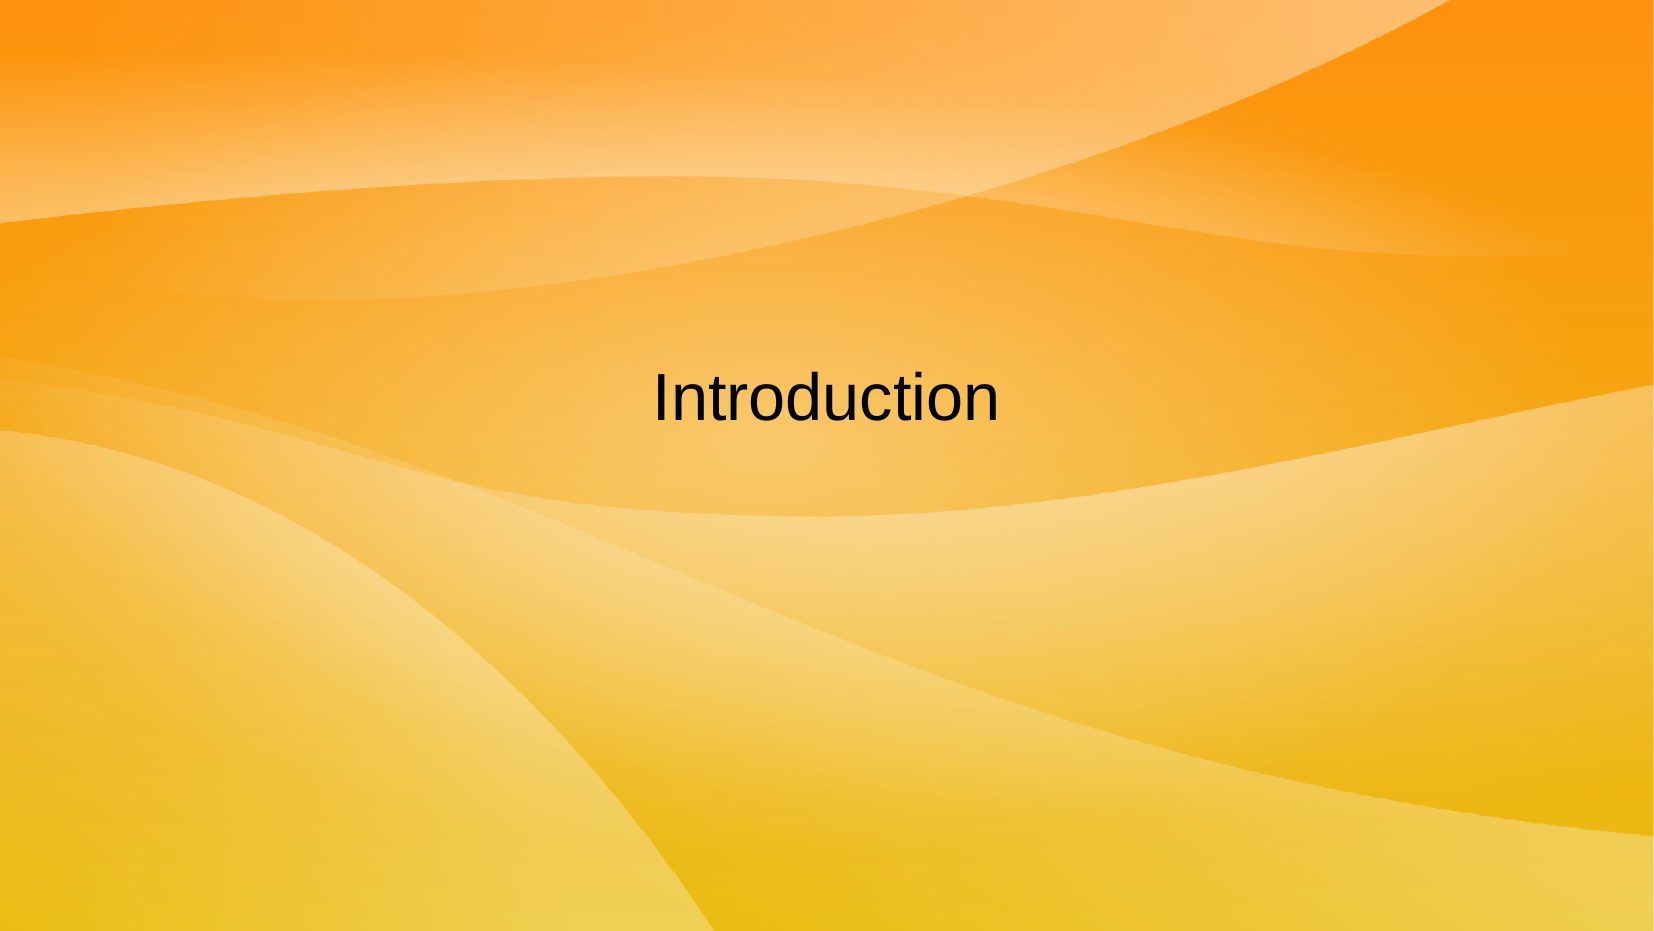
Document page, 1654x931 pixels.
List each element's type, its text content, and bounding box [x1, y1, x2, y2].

picture [0, 0, 1654, 931]
subtitle Introduction [82, 37, 1571, 757]
